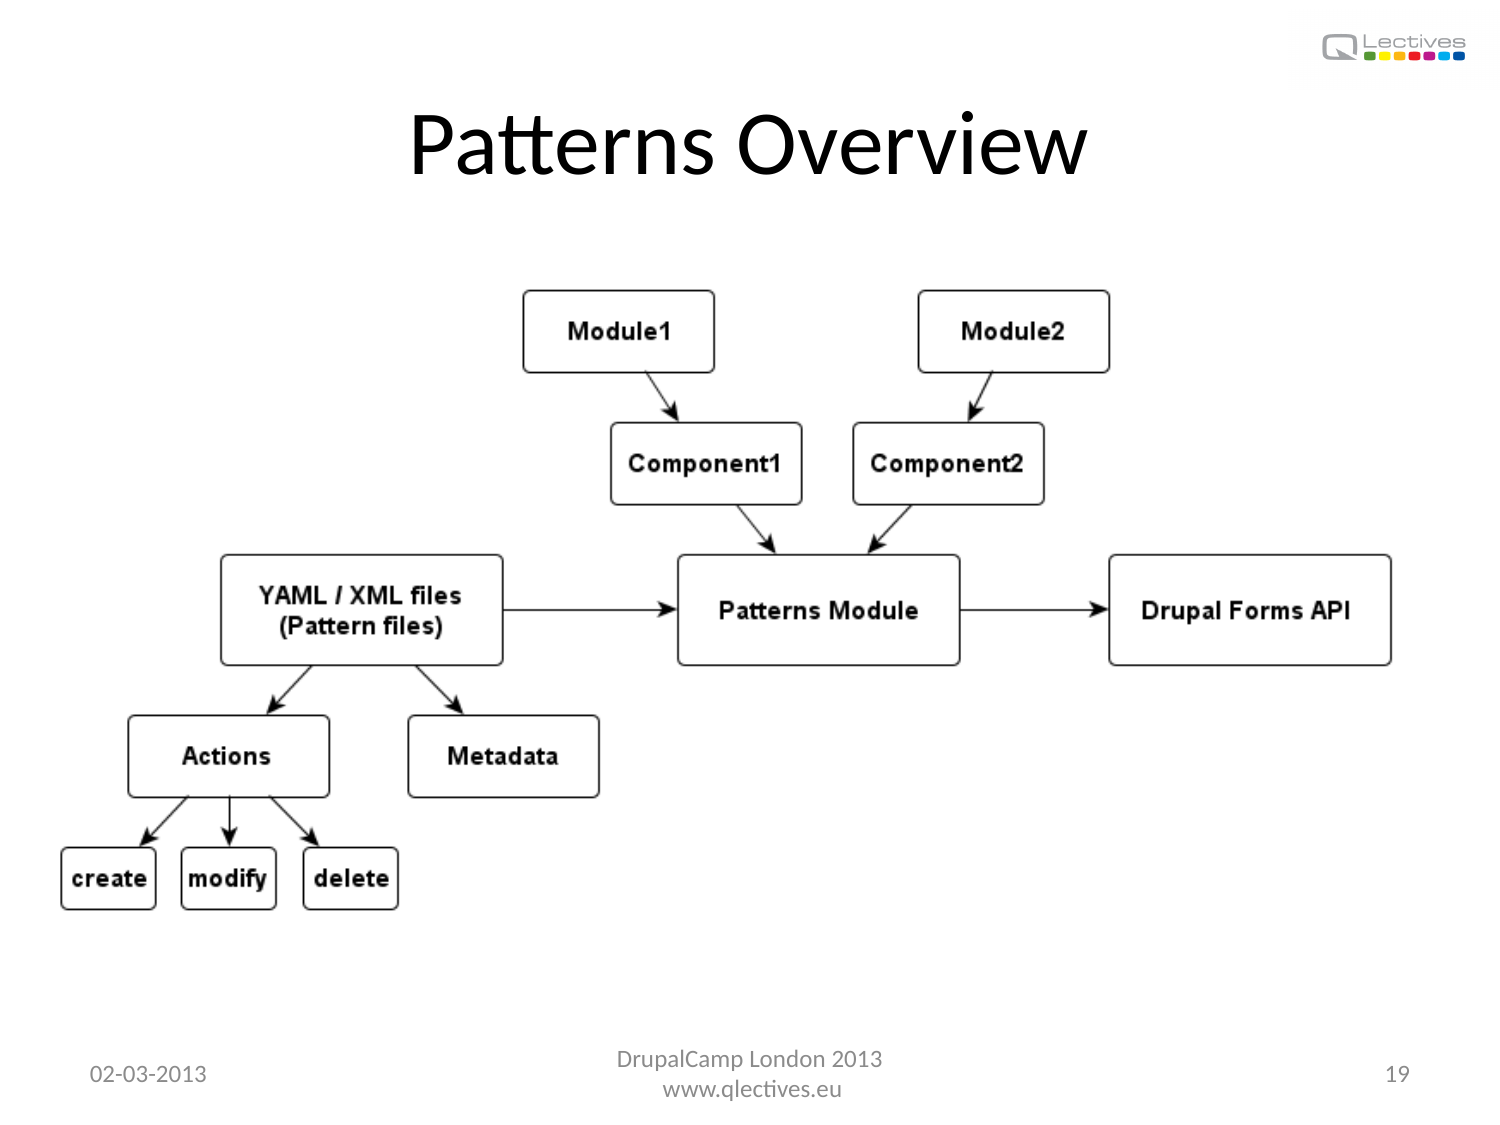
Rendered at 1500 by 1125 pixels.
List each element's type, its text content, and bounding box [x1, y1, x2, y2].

text_box 02-03-2013 [74, 1042, 425, 1103]
text_box Patterns Overview [74, 44, 1425, 233]
text_box <number> [1074, 1042, 1425, 1103]
text_box DrupalCamp London 2013 www.qlectives.eu [512, 1042, 988, 1103]
picture [35, 265, 1418, 934]
picture [1288, 9, 1500, 90]
